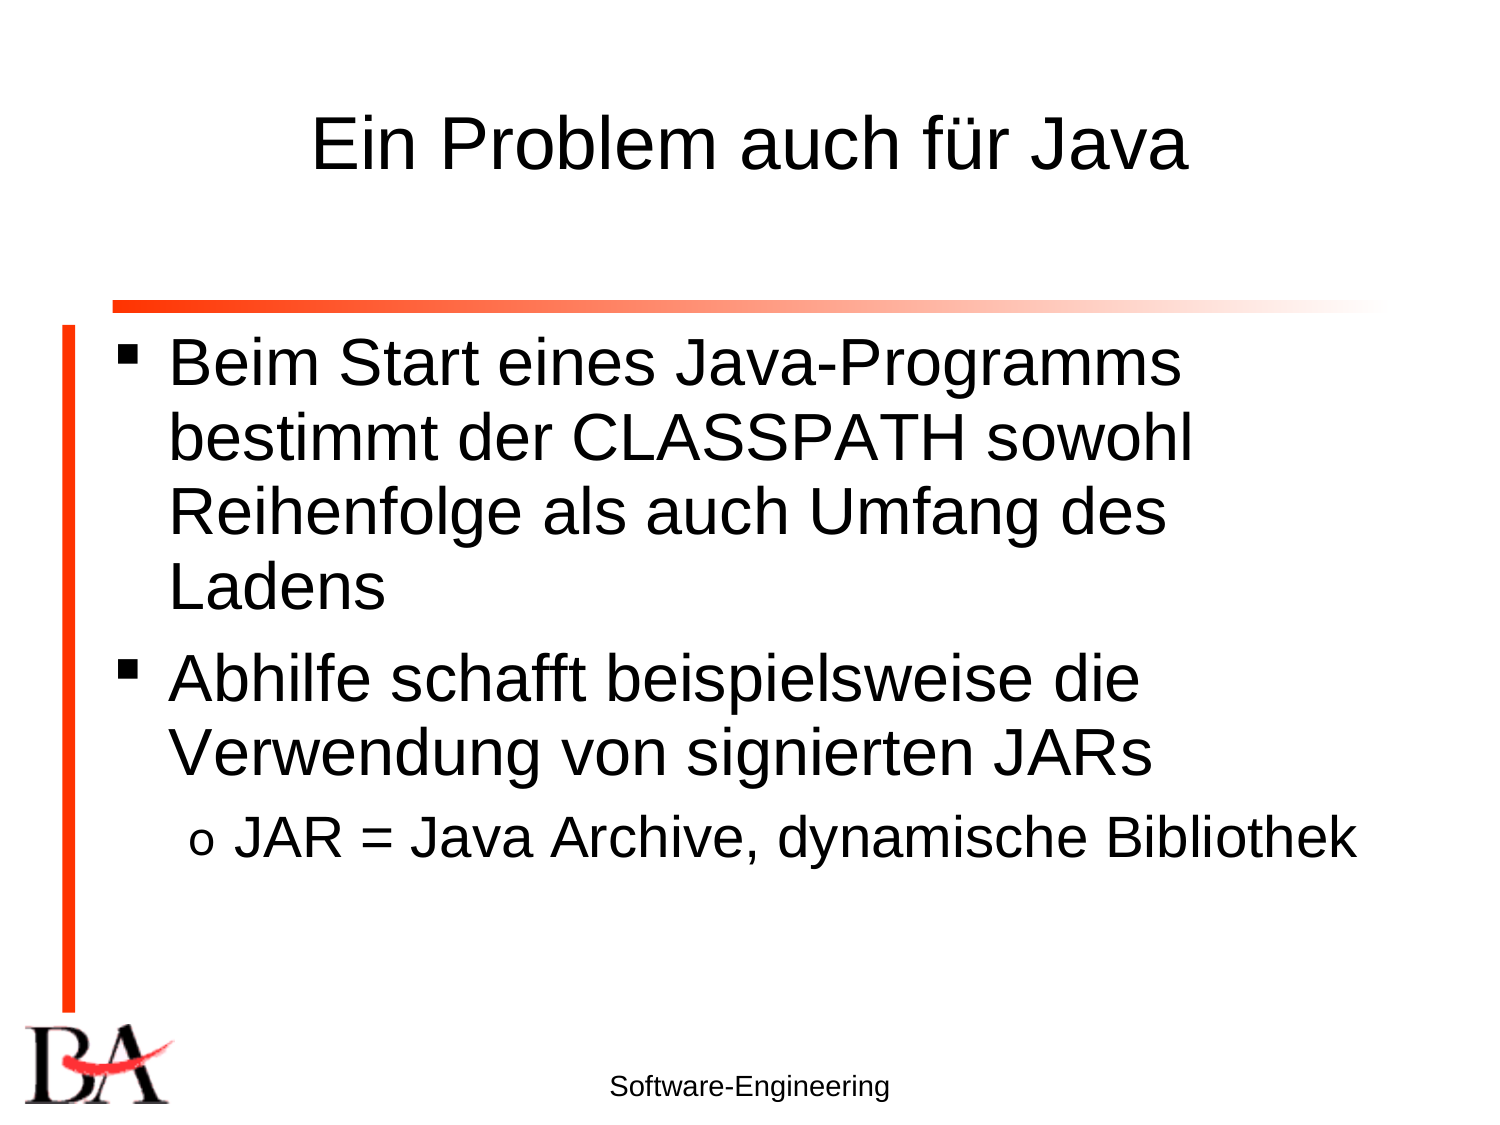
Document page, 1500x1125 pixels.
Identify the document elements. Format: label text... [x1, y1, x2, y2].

picture [24, 1024, 175, 1104]
list Beim Start eines Java-Programms bestimmt der CLASSPATH sowohl Reihenfolge als auch Umfang des Ladens Abhilfe schafft beispielsweise die Verwendung von signierten JARs JAR = Java Archive, dynamische Bibliothek [112, 324, 1388, 1036]
title Ein Problem auch für Java [112, 28, 1388, 259]
